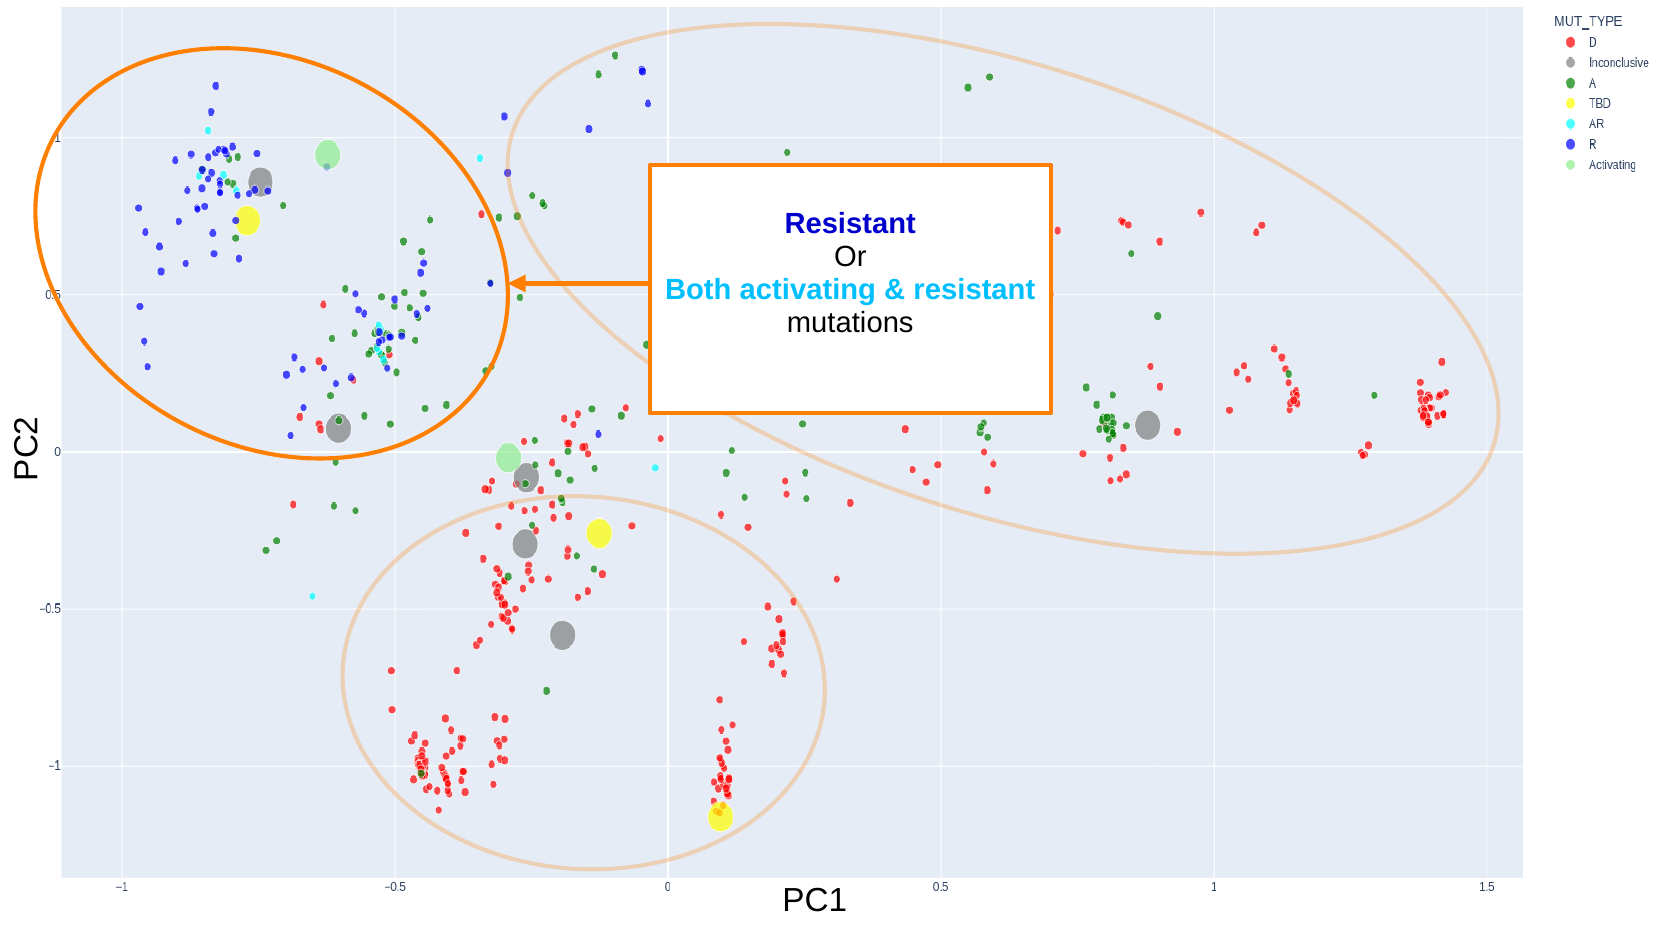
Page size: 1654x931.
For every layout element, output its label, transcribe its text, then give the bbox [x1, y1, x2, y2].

text_box Resistant Or Both activating & resistant mutations [649, 165, 1052, 414]
text_box PC2 [0, 330, 52, 567]
text_box PC1 [696, 874, 934, 926]
picture [23, 0, 1654, 910]
